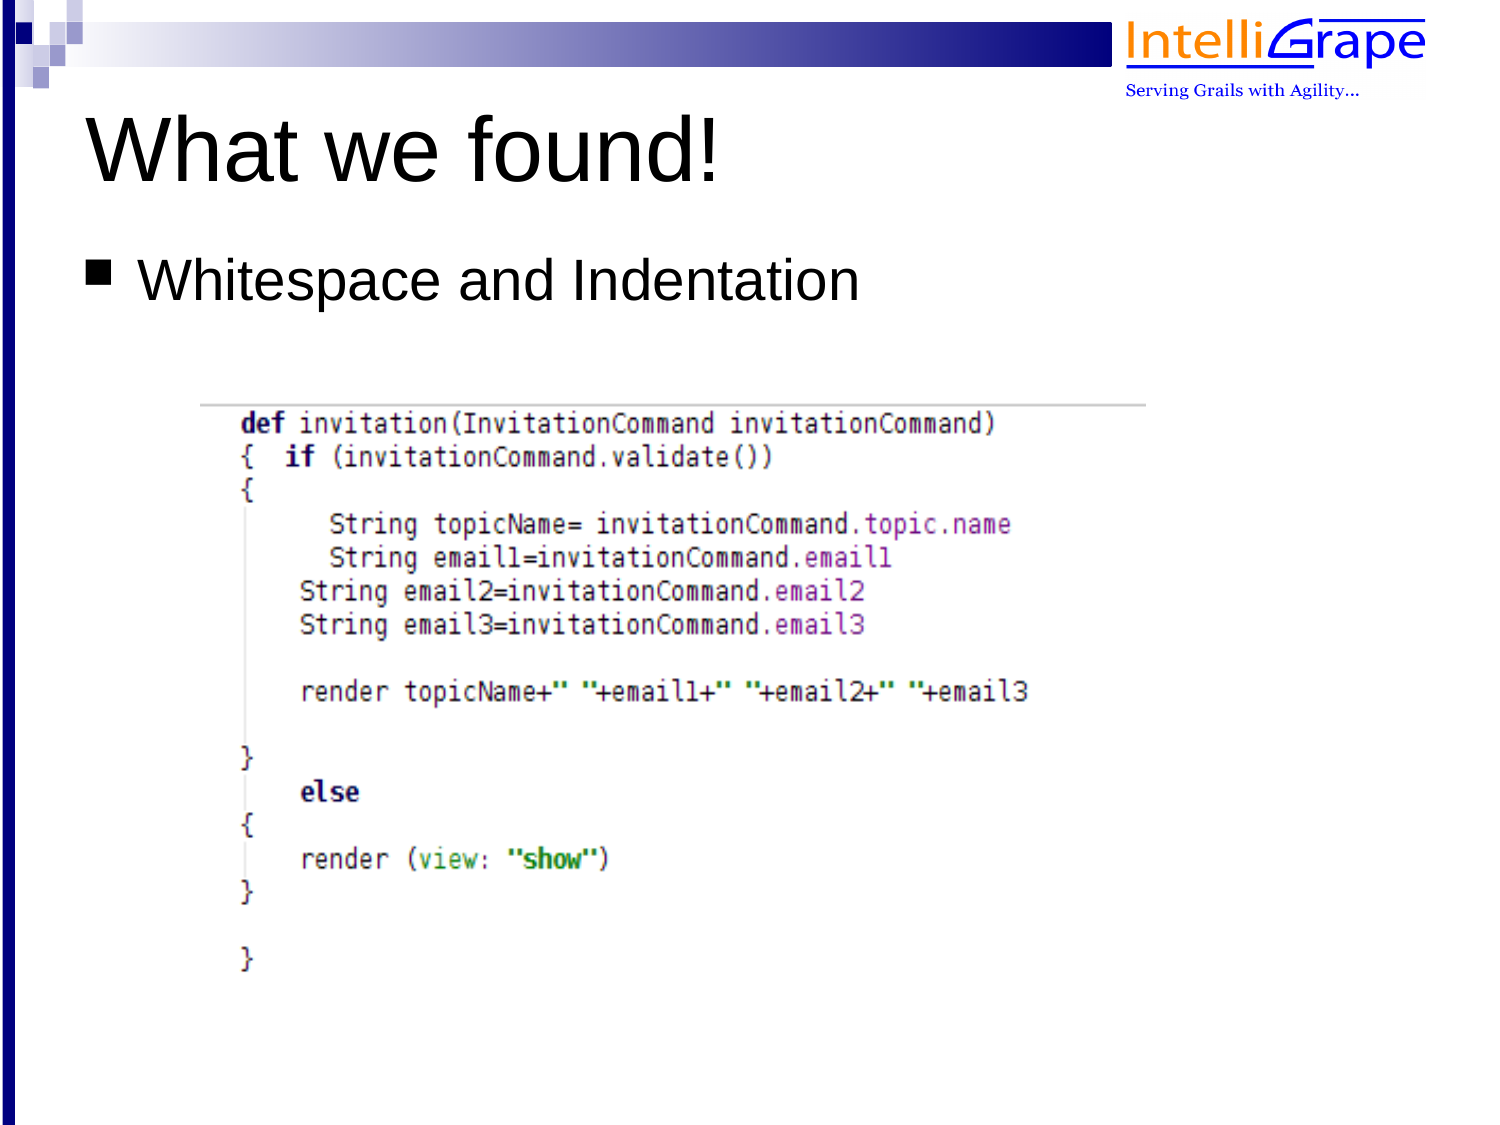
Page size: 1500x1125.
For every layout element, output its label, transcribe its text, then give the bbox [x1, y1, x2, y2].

text_box What we found! [70, 34, 1421, 260]
text_box Whitespace and Indentation [67, 236, 1418, 319]
picture [200, 389, 1146, 981]
picture [1125, 12, 1425, 100]
